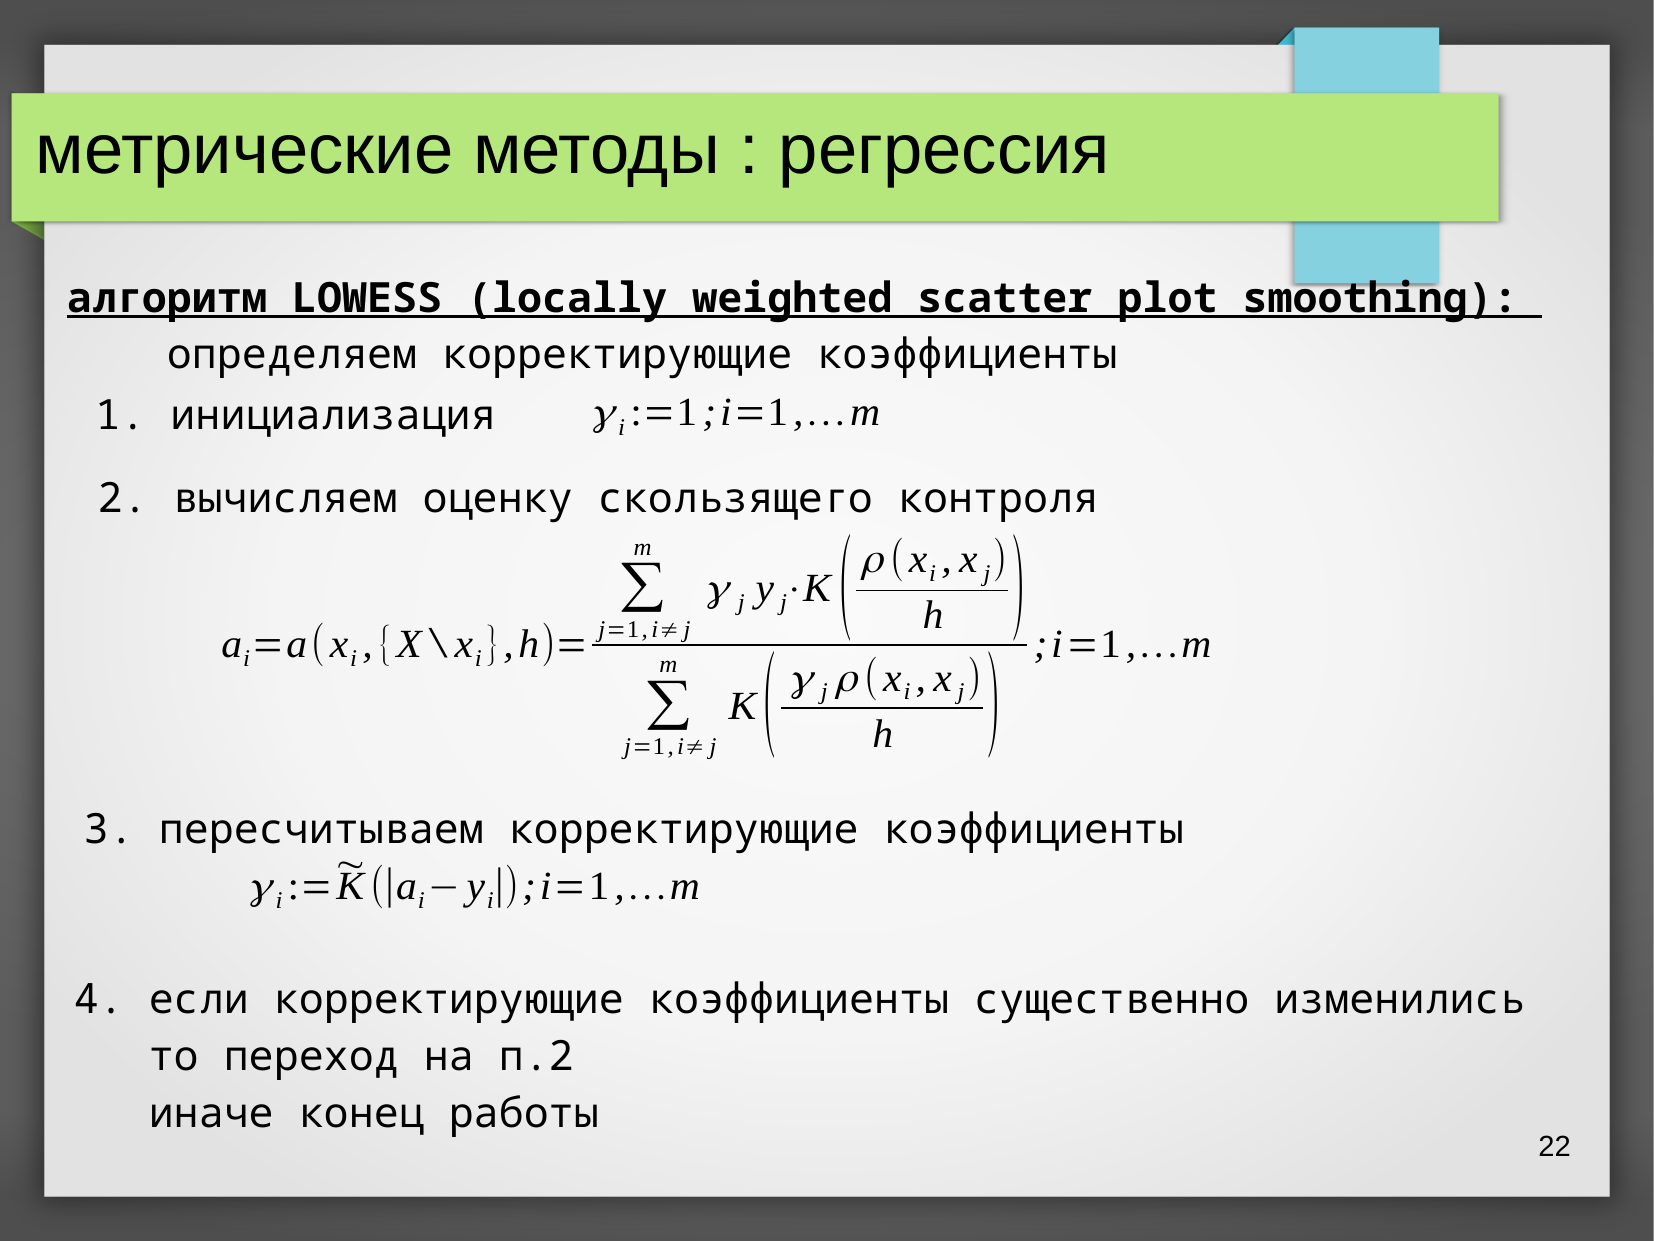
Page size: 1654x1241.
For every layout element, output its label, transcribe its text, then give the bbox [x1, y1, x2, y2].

chart [236, 860, 707, 914]
text_box 2. вычисляем оценку скользящего контроля [82, 460, 1526, 524]
chart [578, 389, 886, 440]
text_box 3. пересчитываем корректирующие коэффициенты [68, 791, 1512, 855]
chart [214, 530, 1219, 761]
title метрические методы : регрессия [35, 108, 1170, 190]
text_box 1. инициализация [80, 377, 520, 449]
text_box алгоритм LOWESS (locally weighted scatter plot smoothing): определяем корректирующие коэффициенты [52, 259, 1583, 421]
text_box 4. если корректирующие коэффициенты существенно изменились то переход на п.2 иначе конец работы [59, 961, 1619, 1123]
picture [0, 0, 1654, 1241]
